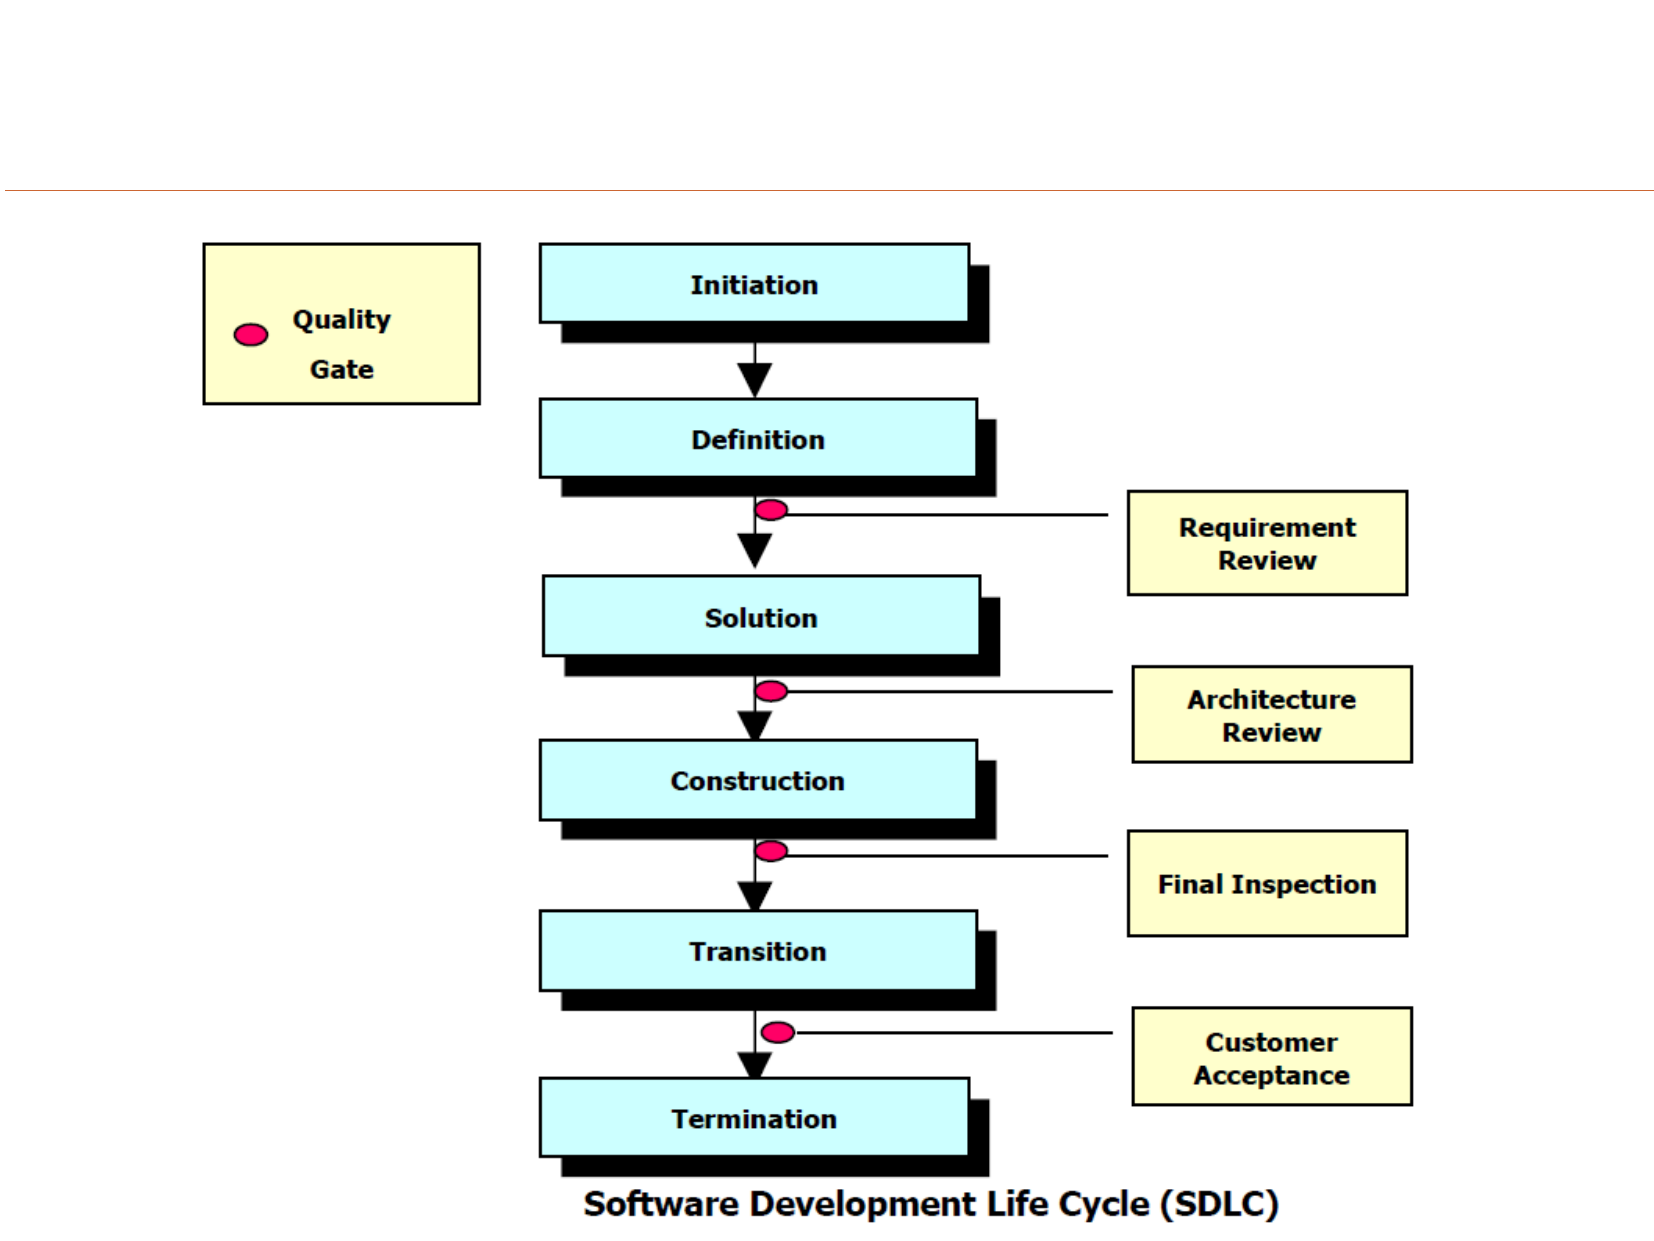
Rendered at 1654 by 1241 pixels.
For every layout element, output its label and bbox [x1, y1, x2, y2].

picture [195, 235, 1426, 1235]
